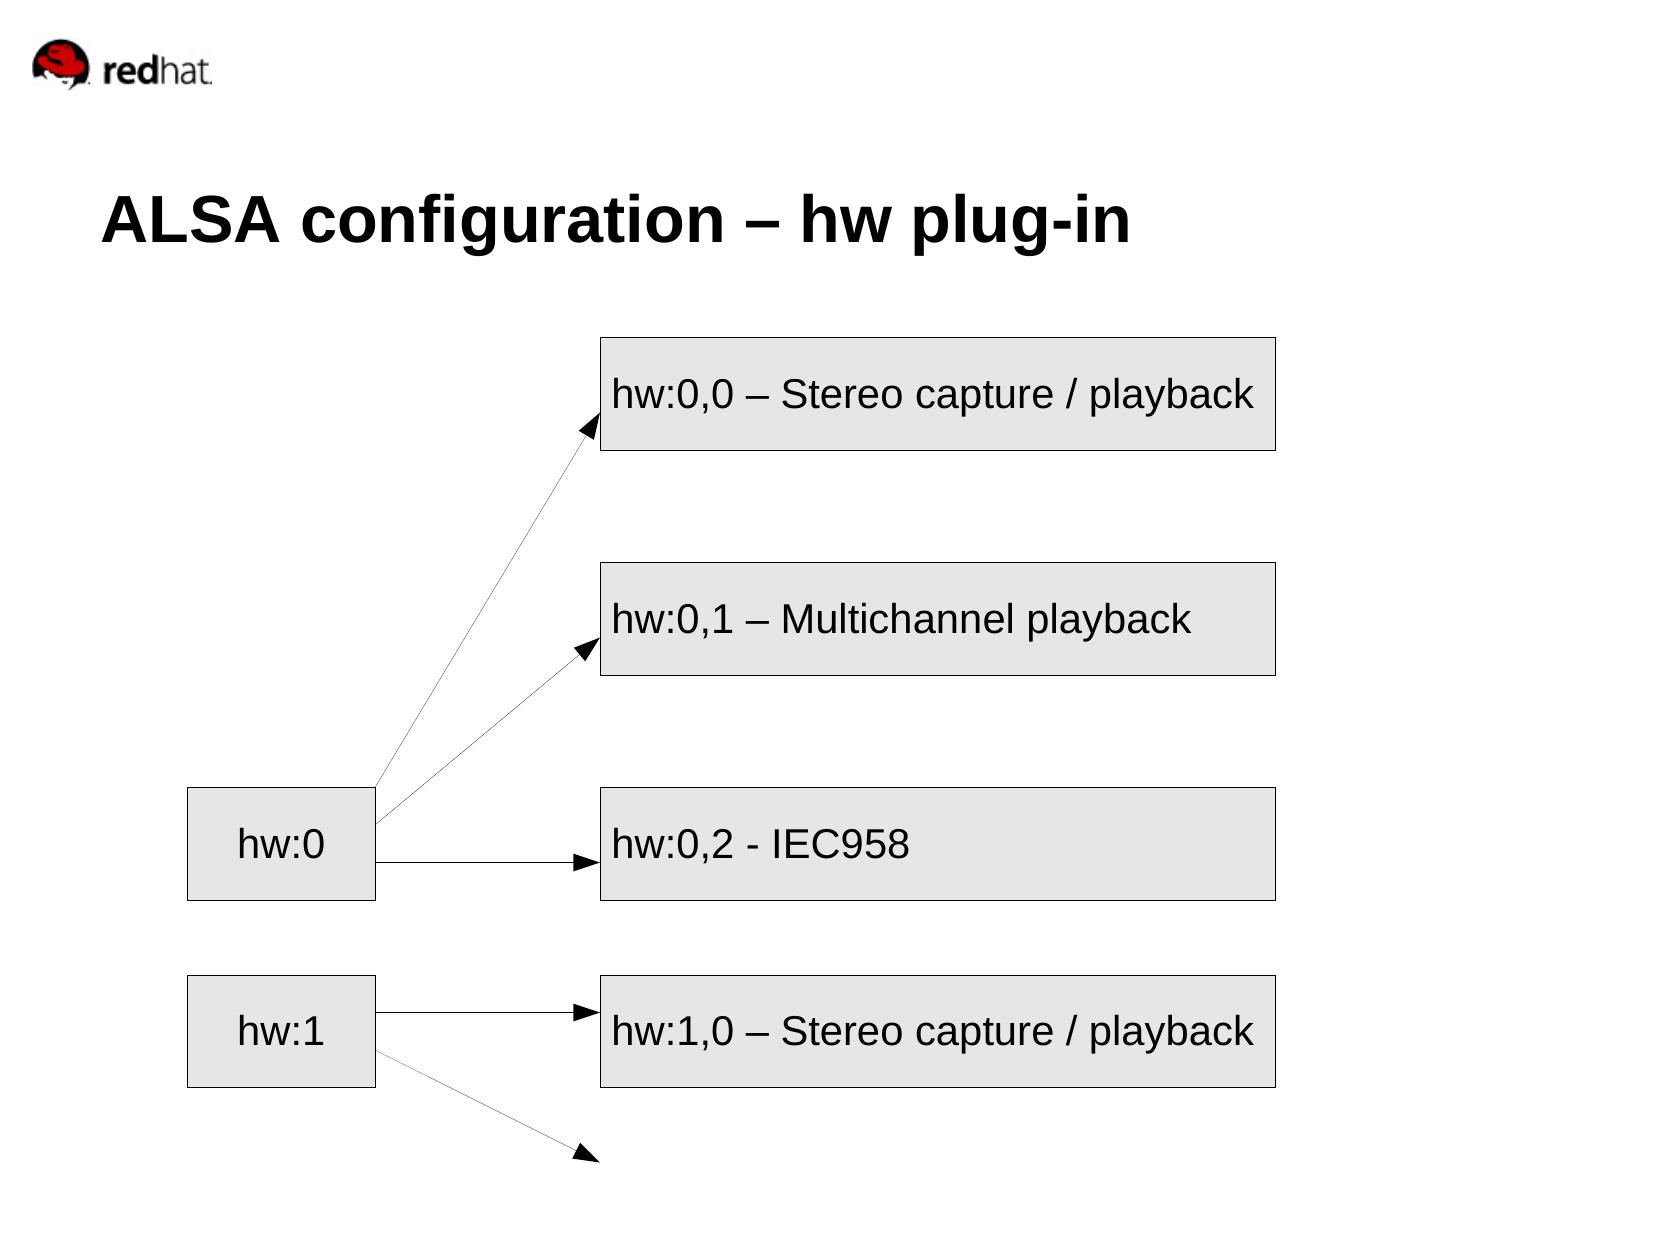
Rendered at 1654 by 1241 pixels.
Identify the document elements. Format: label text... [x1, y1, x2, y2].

text_box hw:0 [187, 787, 376, 901]
text_box hw:0,0 – Stereo capture / playback [600, 337, 1276, 451]
text_box hw:1 [187, 975, 376, 1088]
picture [31, 37, 212, 98]
text_box hw:0,1 – Multichannel playback [600, 562, 1276, 676]
text_box hw:0,2 - IEC958 [600, 787, 1276, 901]
title ALSA configuration – hw plug-in [100, 164, 1506, 275]
text_box hw:1,0 – Stereo capture / playback [600, 975, 1276, 1088]
